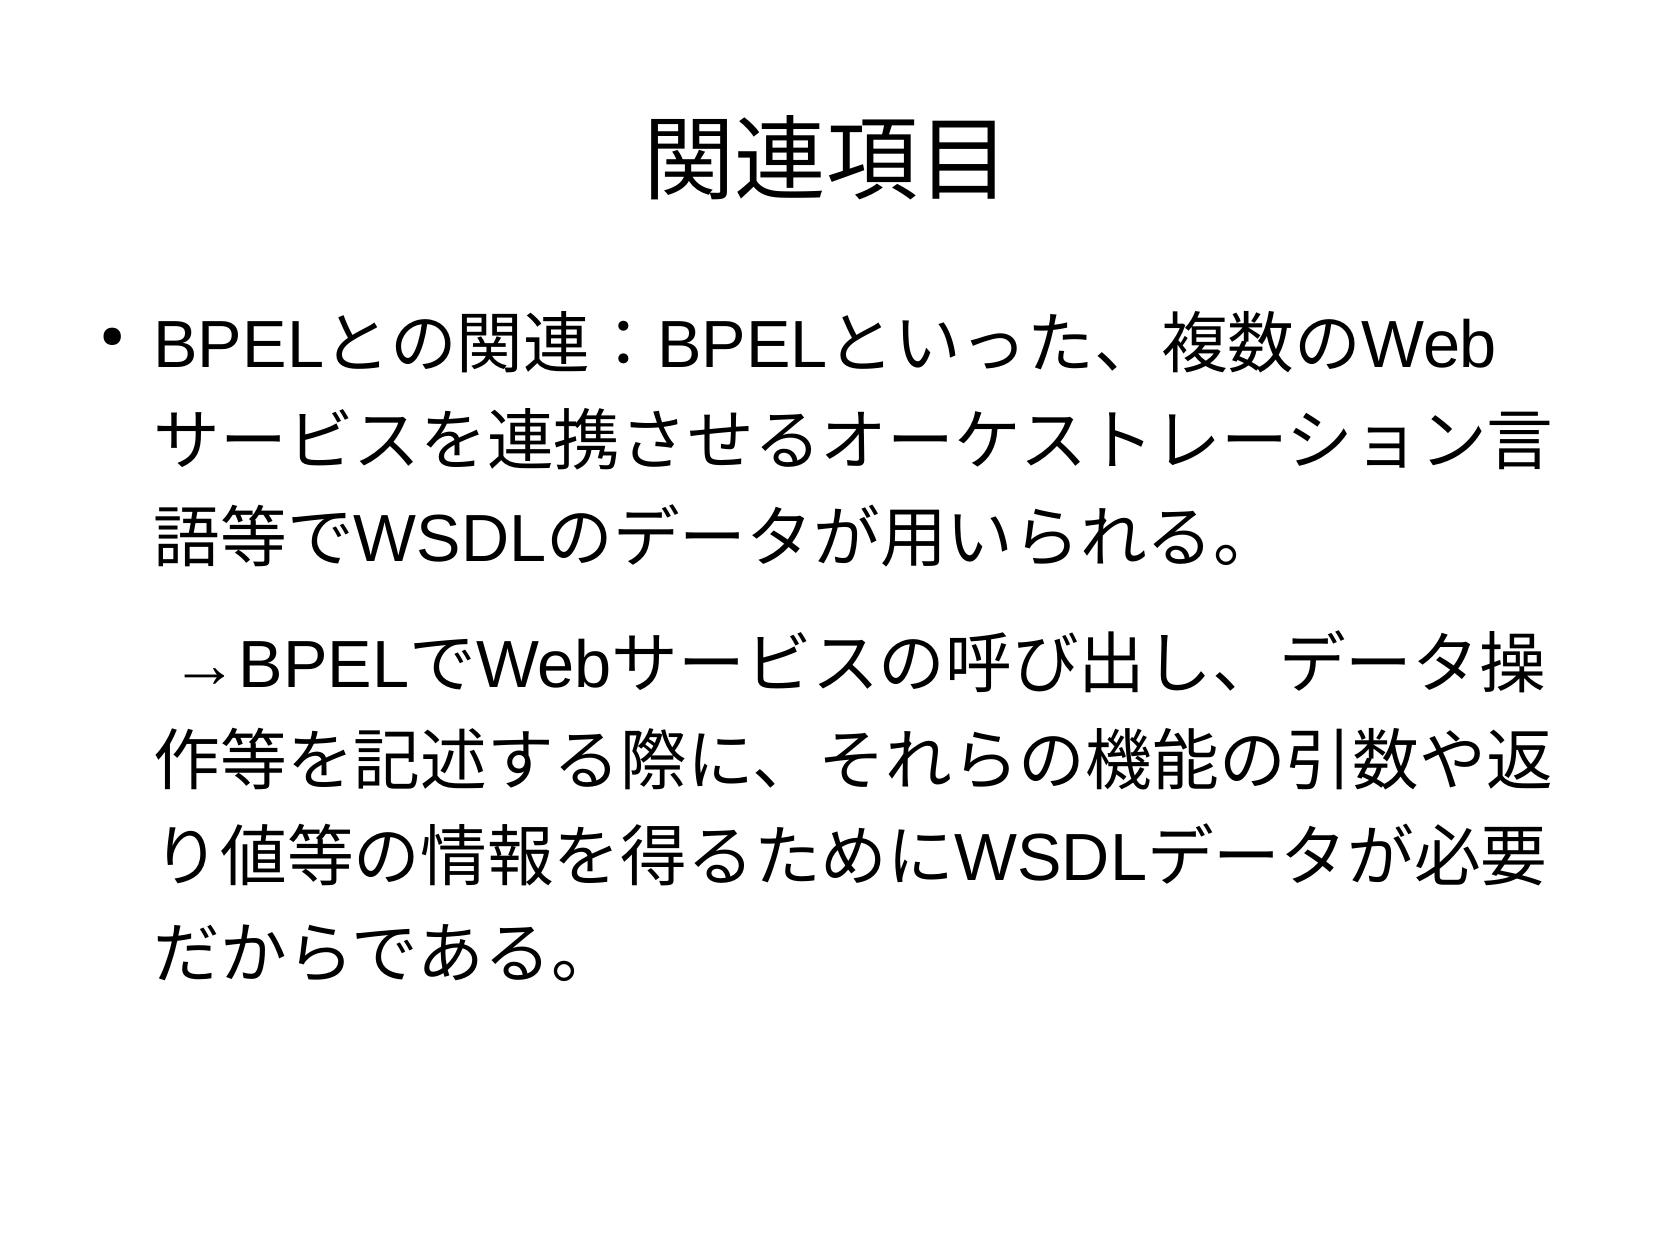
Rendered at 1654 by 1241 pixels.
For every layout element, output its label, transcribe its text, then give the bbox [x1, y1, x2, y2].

title 関連項目 [82, 49, 1571, 257]
list BPELとの関連：BPELといった、複数のWebサービスを連携させるオーケストレーション言語等でWSDLのデータが用いられる。 →BPELでWebサービスの呼び出し、データ操作等を記述する際に、それらの機能の引数や返り値等の情報を得るためにWSDLデータが必要だからである。 [82, 290, 1571, 1109]
